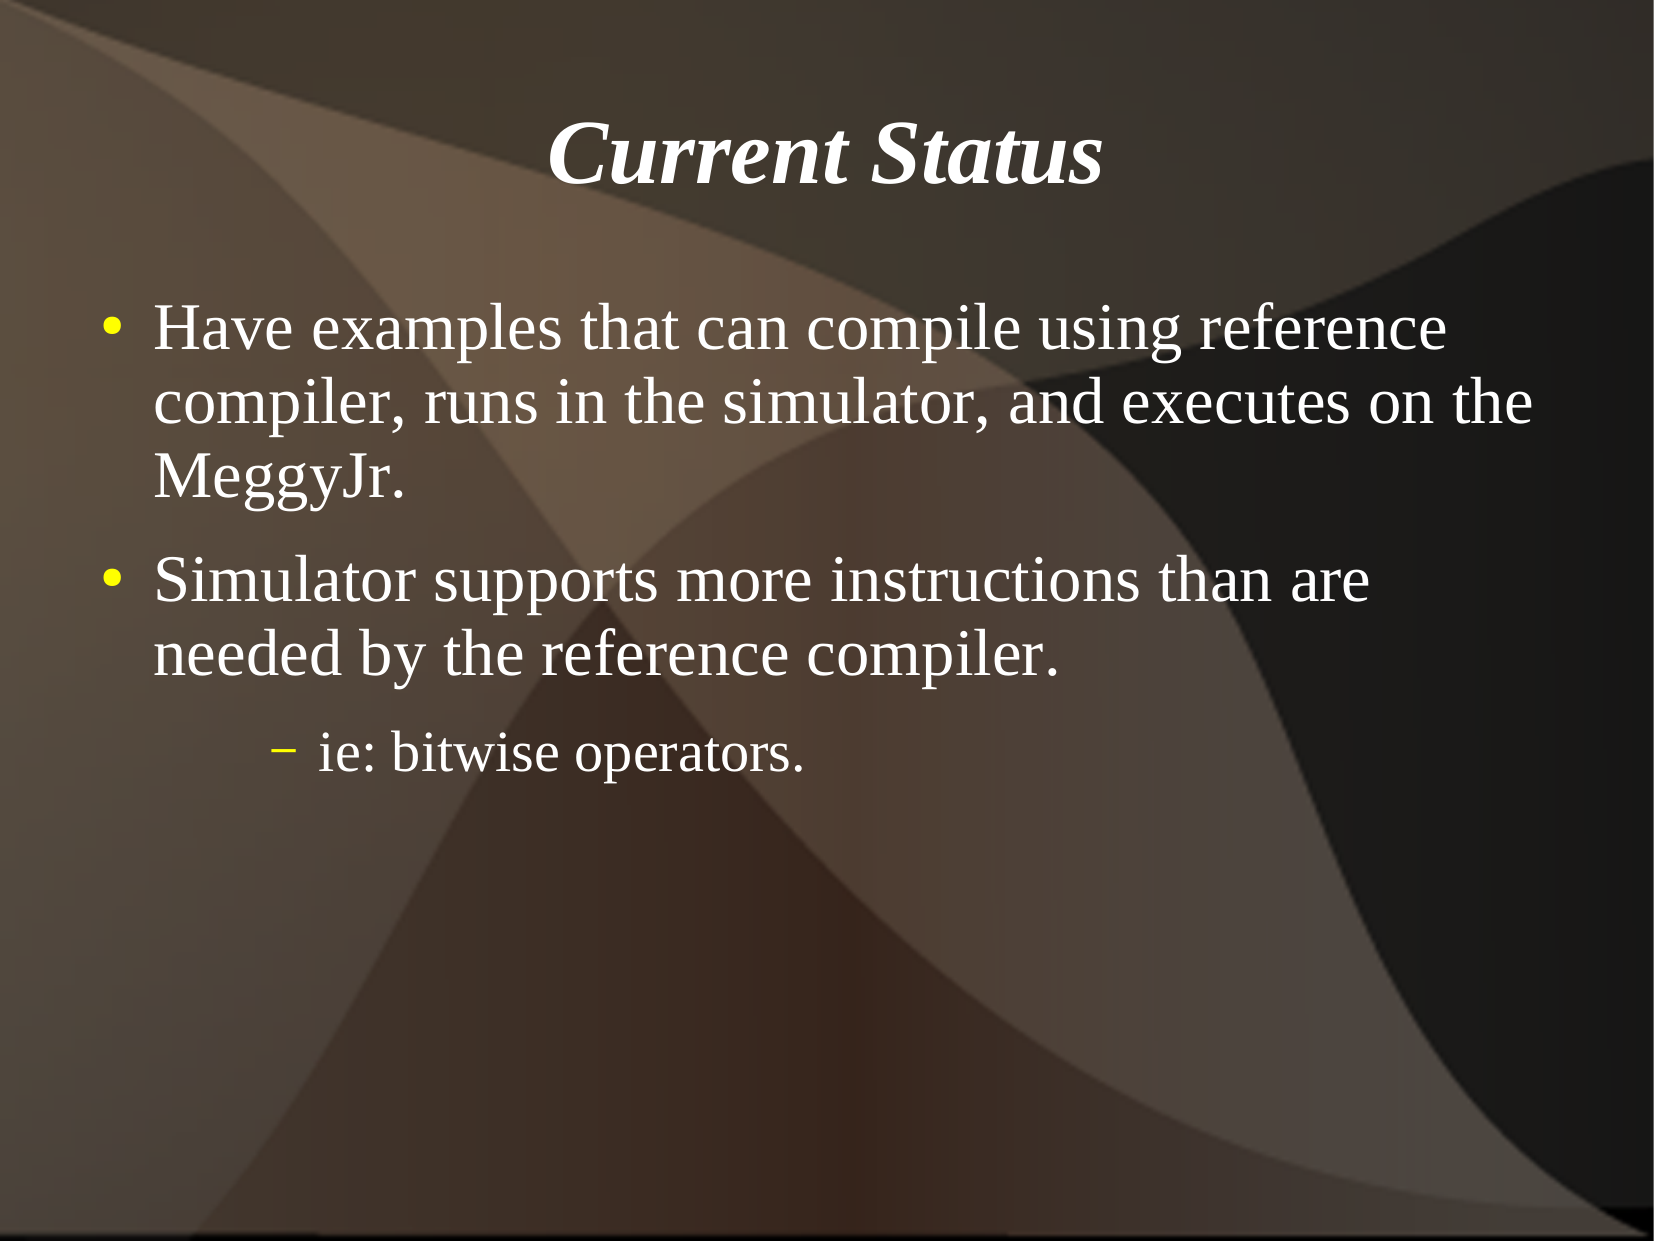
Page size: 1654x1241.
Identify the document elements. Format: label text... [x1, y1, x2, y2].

list Have examples that can compile using reference compiler, runs in the simulator, and executes on the MeggyJr. Simulator supports more instructions than are needed by the reference compiler. ie: bitwise operators. [82, 290, 1571, 1094]
picture [0, 0, 1654, 1241]
title Current Status [82, 56, 1571, 250]
